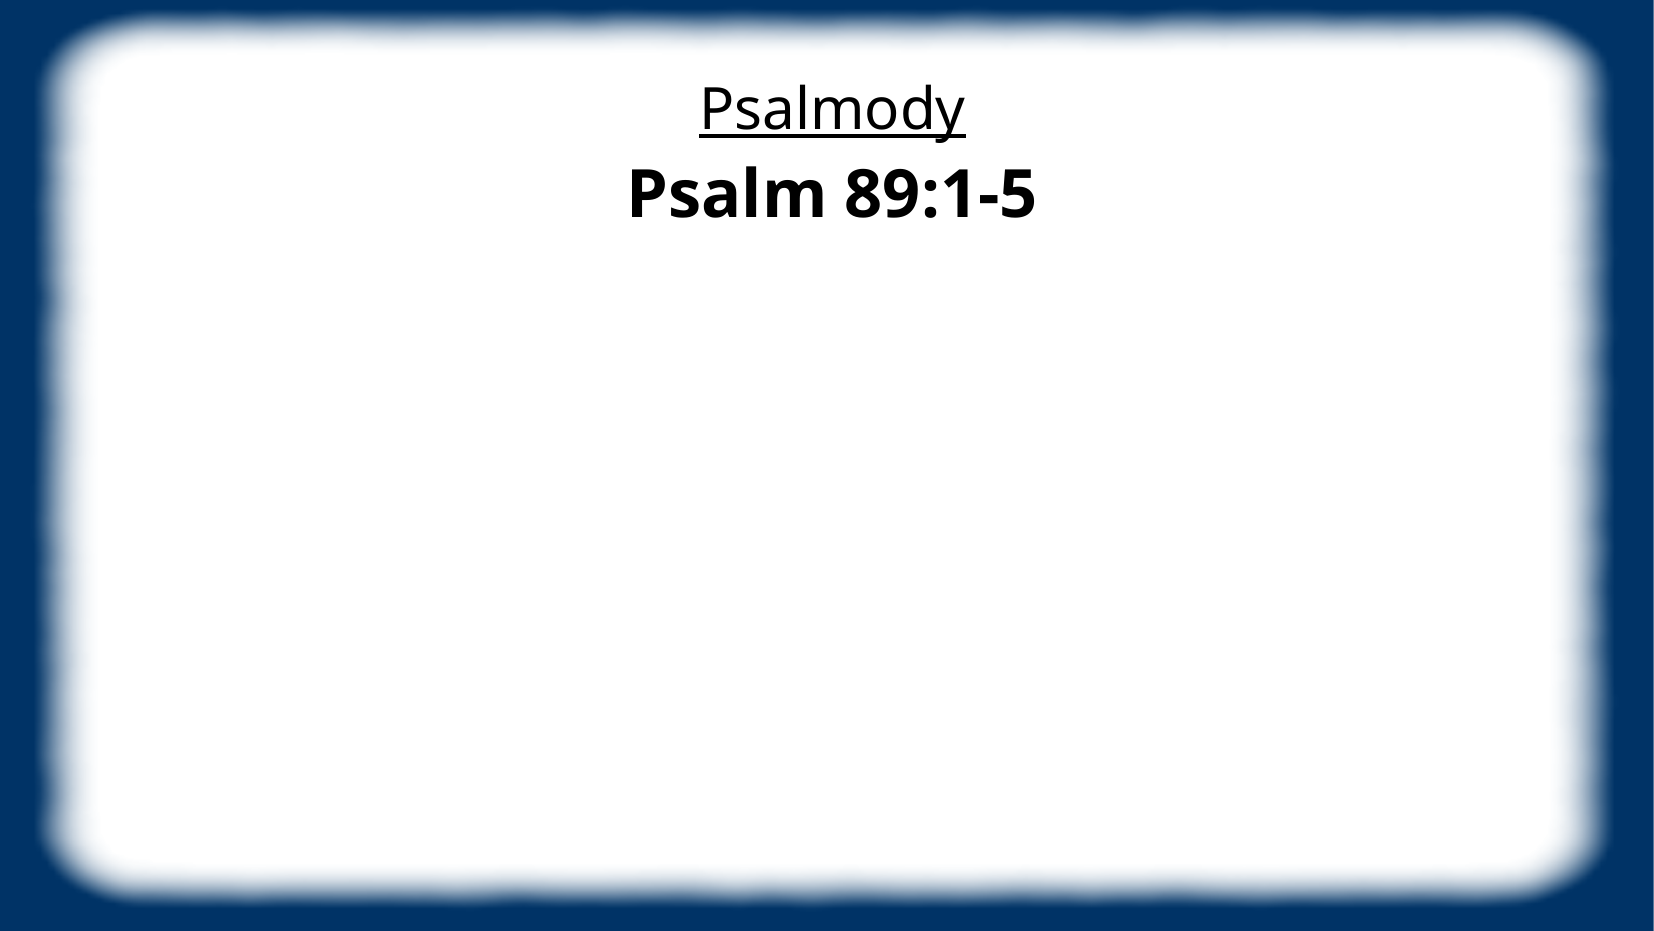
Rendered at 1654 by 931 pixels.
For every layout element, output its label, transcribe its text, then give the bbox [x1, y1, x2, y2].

picture [0, 0, 1654, 931]
text_box Psalmody Psalm 89:1-5 [90, 60, 1576, 241]
